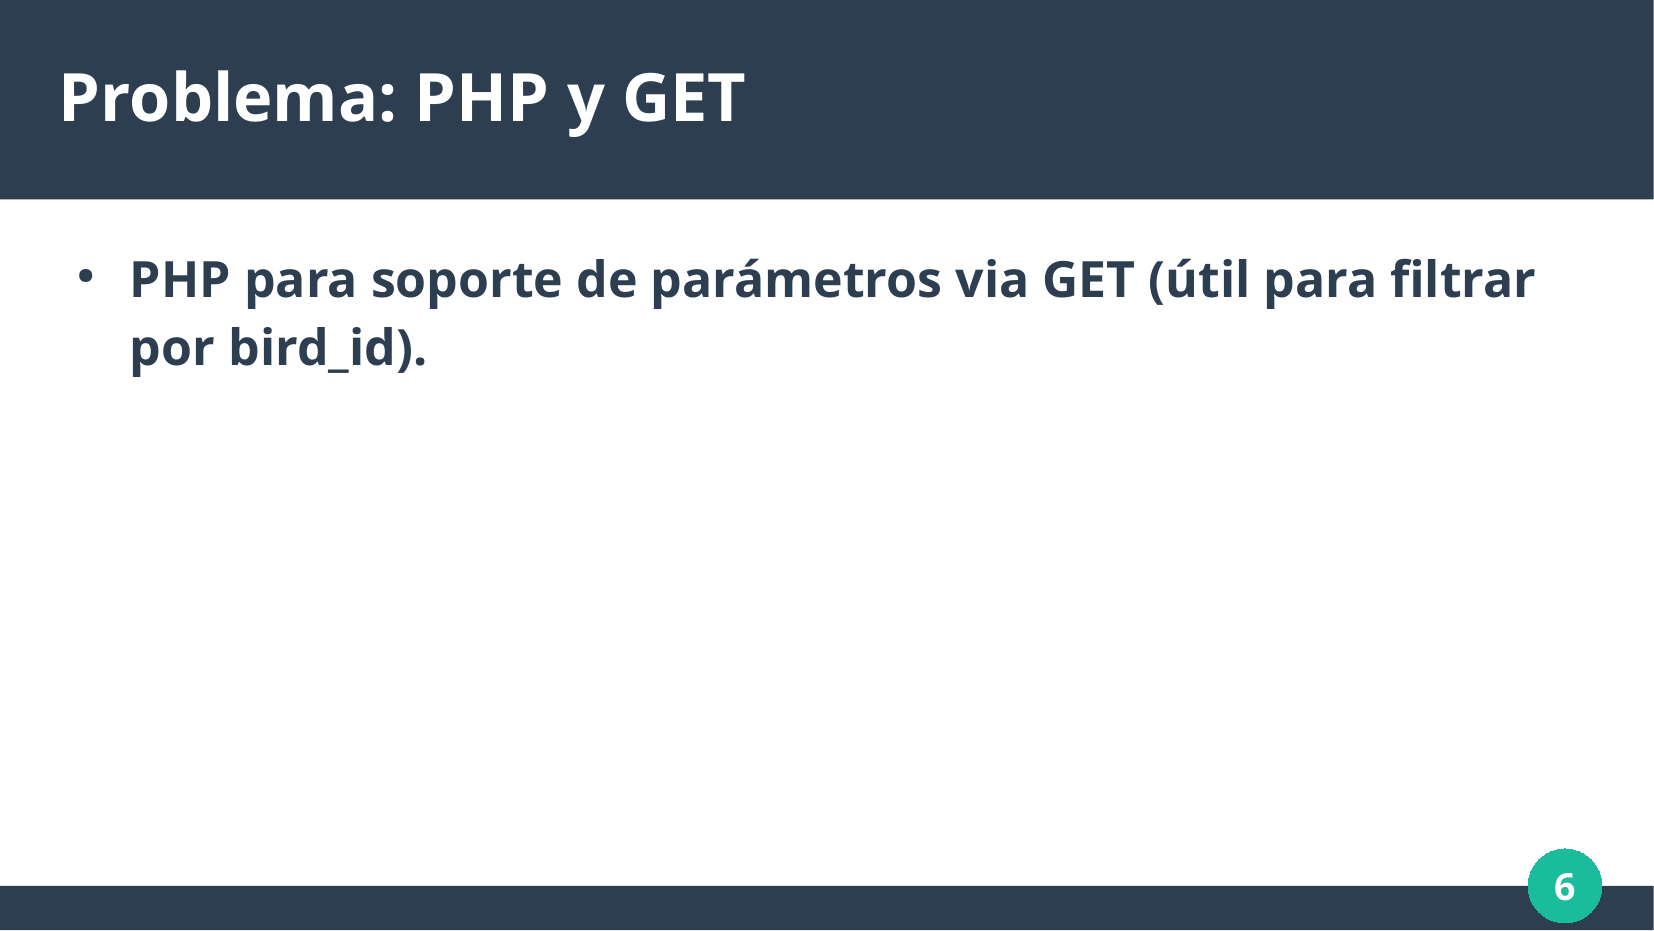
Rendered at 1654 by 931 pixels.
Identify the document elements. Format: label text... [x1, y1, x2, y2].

title Problema: PHP y GET [59, 37, 1595, 155]
list PHP para soporte de parámetros via GET (útil para filtrar por bird_id). [59, 243, 1595, 864]
